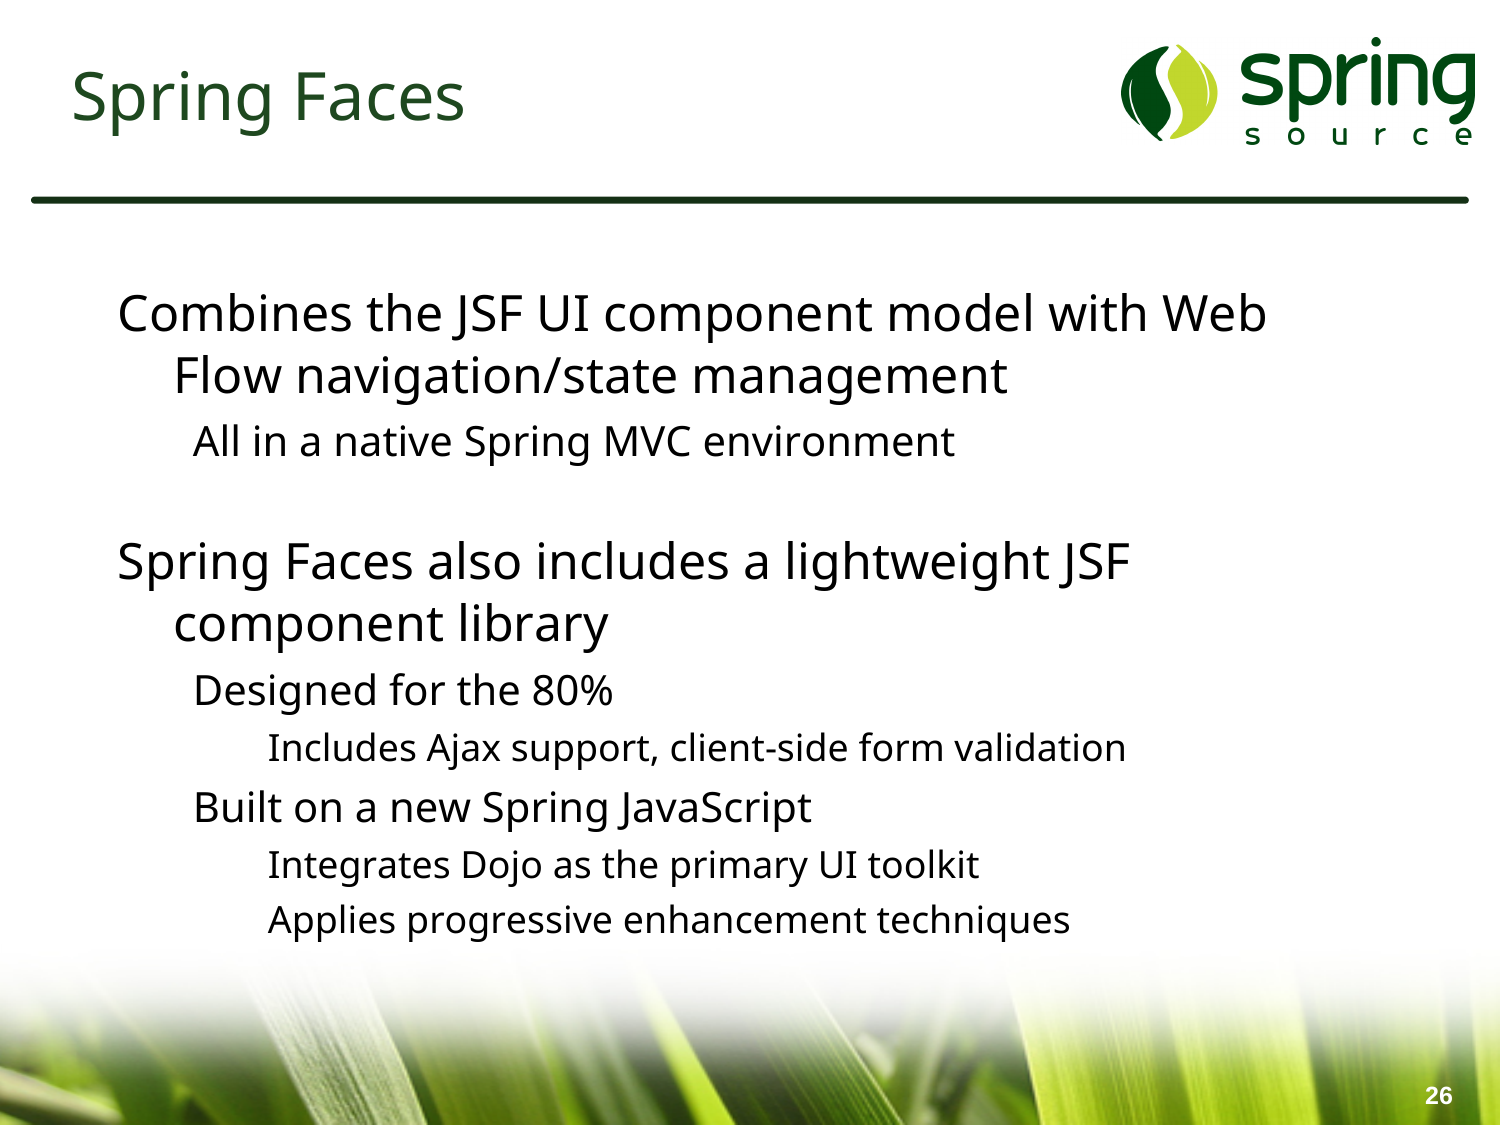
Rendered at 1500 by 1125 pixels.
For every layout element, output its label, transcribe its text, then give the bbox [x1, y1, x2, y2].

picture [1121, 37, 1475, 145]
list Combines the JSF UI component model with Web Flow navigation/state management All in a native Spring MVC environment Spring Faces also includes a lightweight JSF component library Designed for the 80% Includes Ajax support, client-side form validation Built on a new Spring JavaScript Integrates Dojo as the primary UI toolkit Applies progressive enhancement techniques [103, 275, 1394, 943]
picture [0, 944, 1500, 1125]
title Spring Faces [56, 13, 1089, 176]
